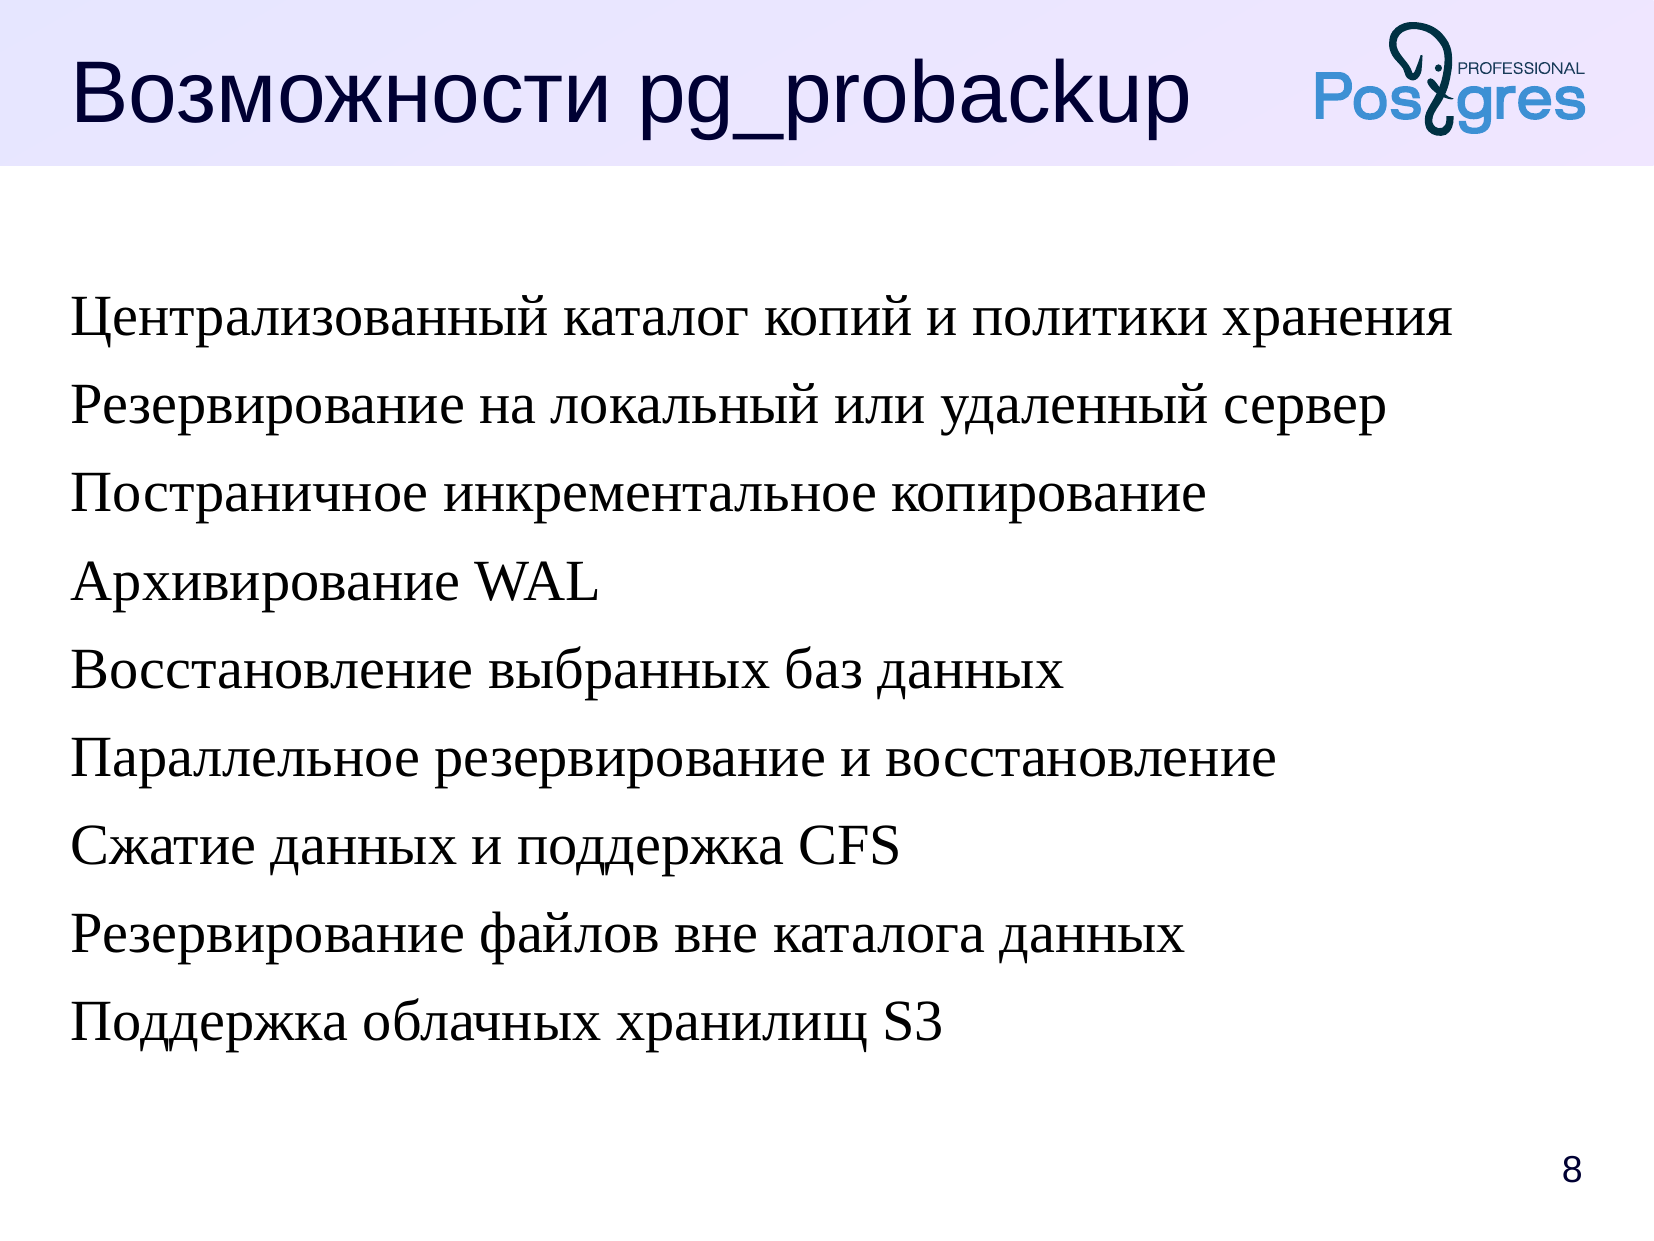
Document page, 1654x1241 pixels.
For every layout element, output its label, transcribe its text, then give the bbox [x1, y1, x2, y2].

list Централизованный каталог копий и политики хранения Резервирование на локальный или удаленный сервер Постраничное инкрементальное копирование Архивирование WAL Восстановление выбранных баз данных Параллельное резервирование и восстановление Сжатие данных и поддержка CFS Резервирование файлов вне каталога данных Поддержка облачных хранилищ S3 [70, 283, 1583, 1134]
title Возможности pg_probackup [70, 43, 1241, 143]
